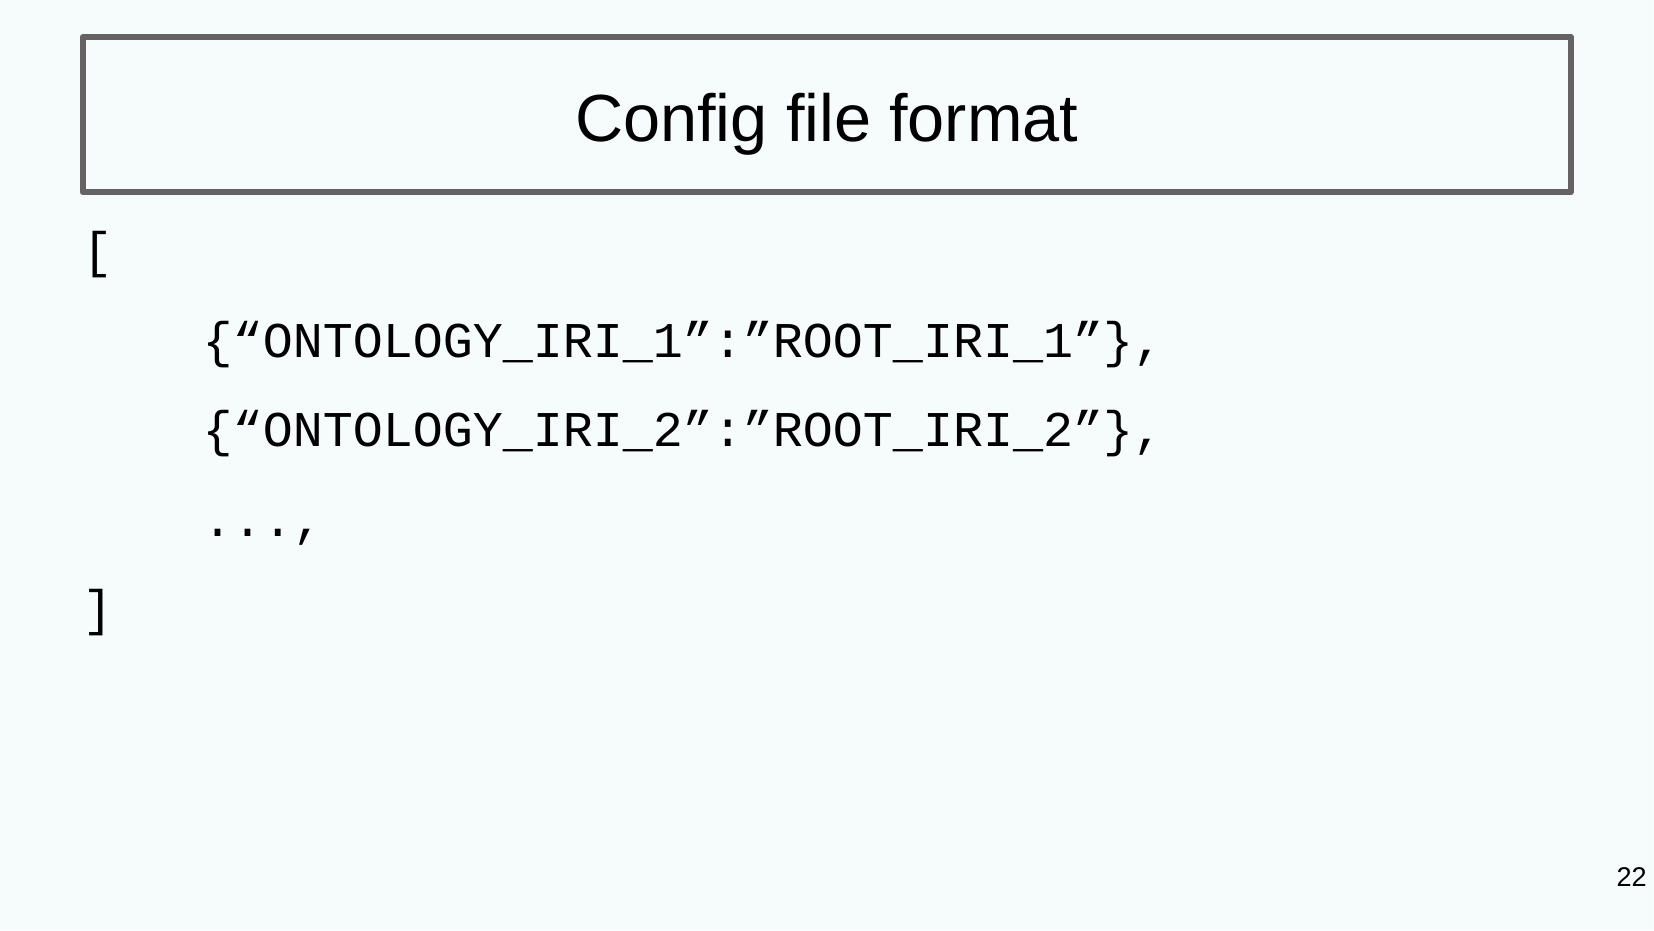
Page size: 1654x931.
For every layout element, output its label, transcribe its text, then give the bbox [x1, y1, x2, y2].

text_box [ {“ONTOLOGY_IRI_1”:”ROOT_IRI_1”}, {“ONTOLOGY_IRI_2”:”ROOT_IRI_2”}, ..., ] [82, 217, 1571, 757]
text_box Config file format [82, 37, 1571, 193]
slide_number <number> [1547, 859, 1647, 931]
